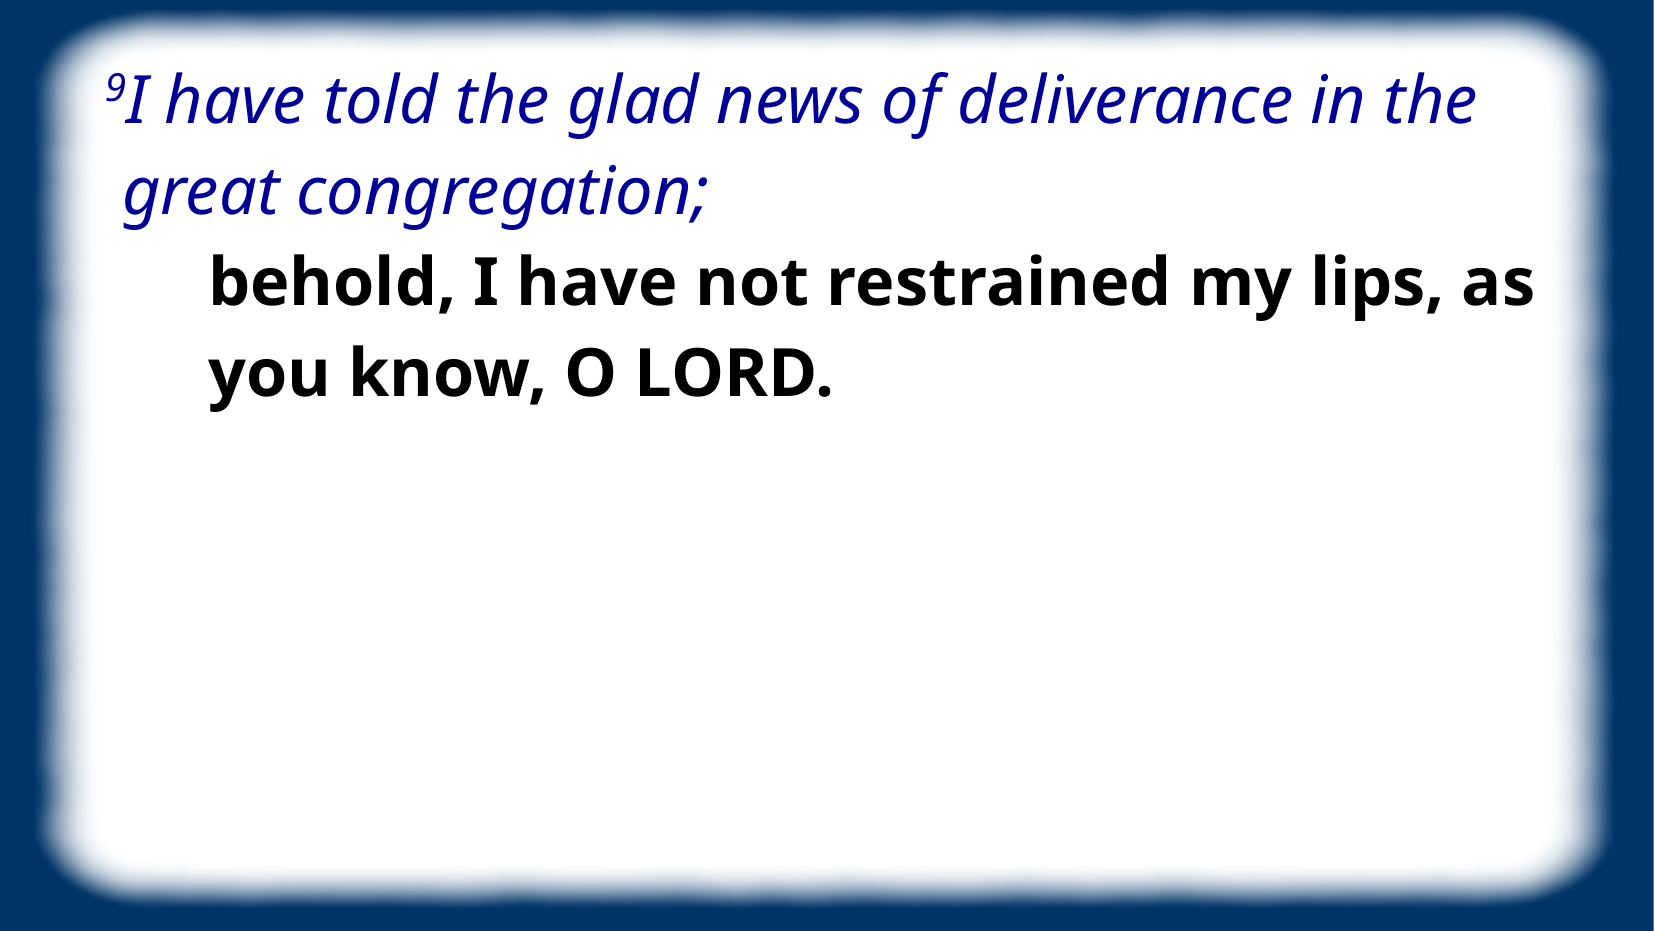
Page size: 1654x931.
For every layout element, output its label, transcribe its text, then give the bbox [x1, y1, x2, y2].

text_box 9I have told the glad news of deliverance in the great congregation; behold, I have not restrained my lips, as you know, O LORD. [90, 45, 1561, 415]
picture [0, 0, 1654, 931]
